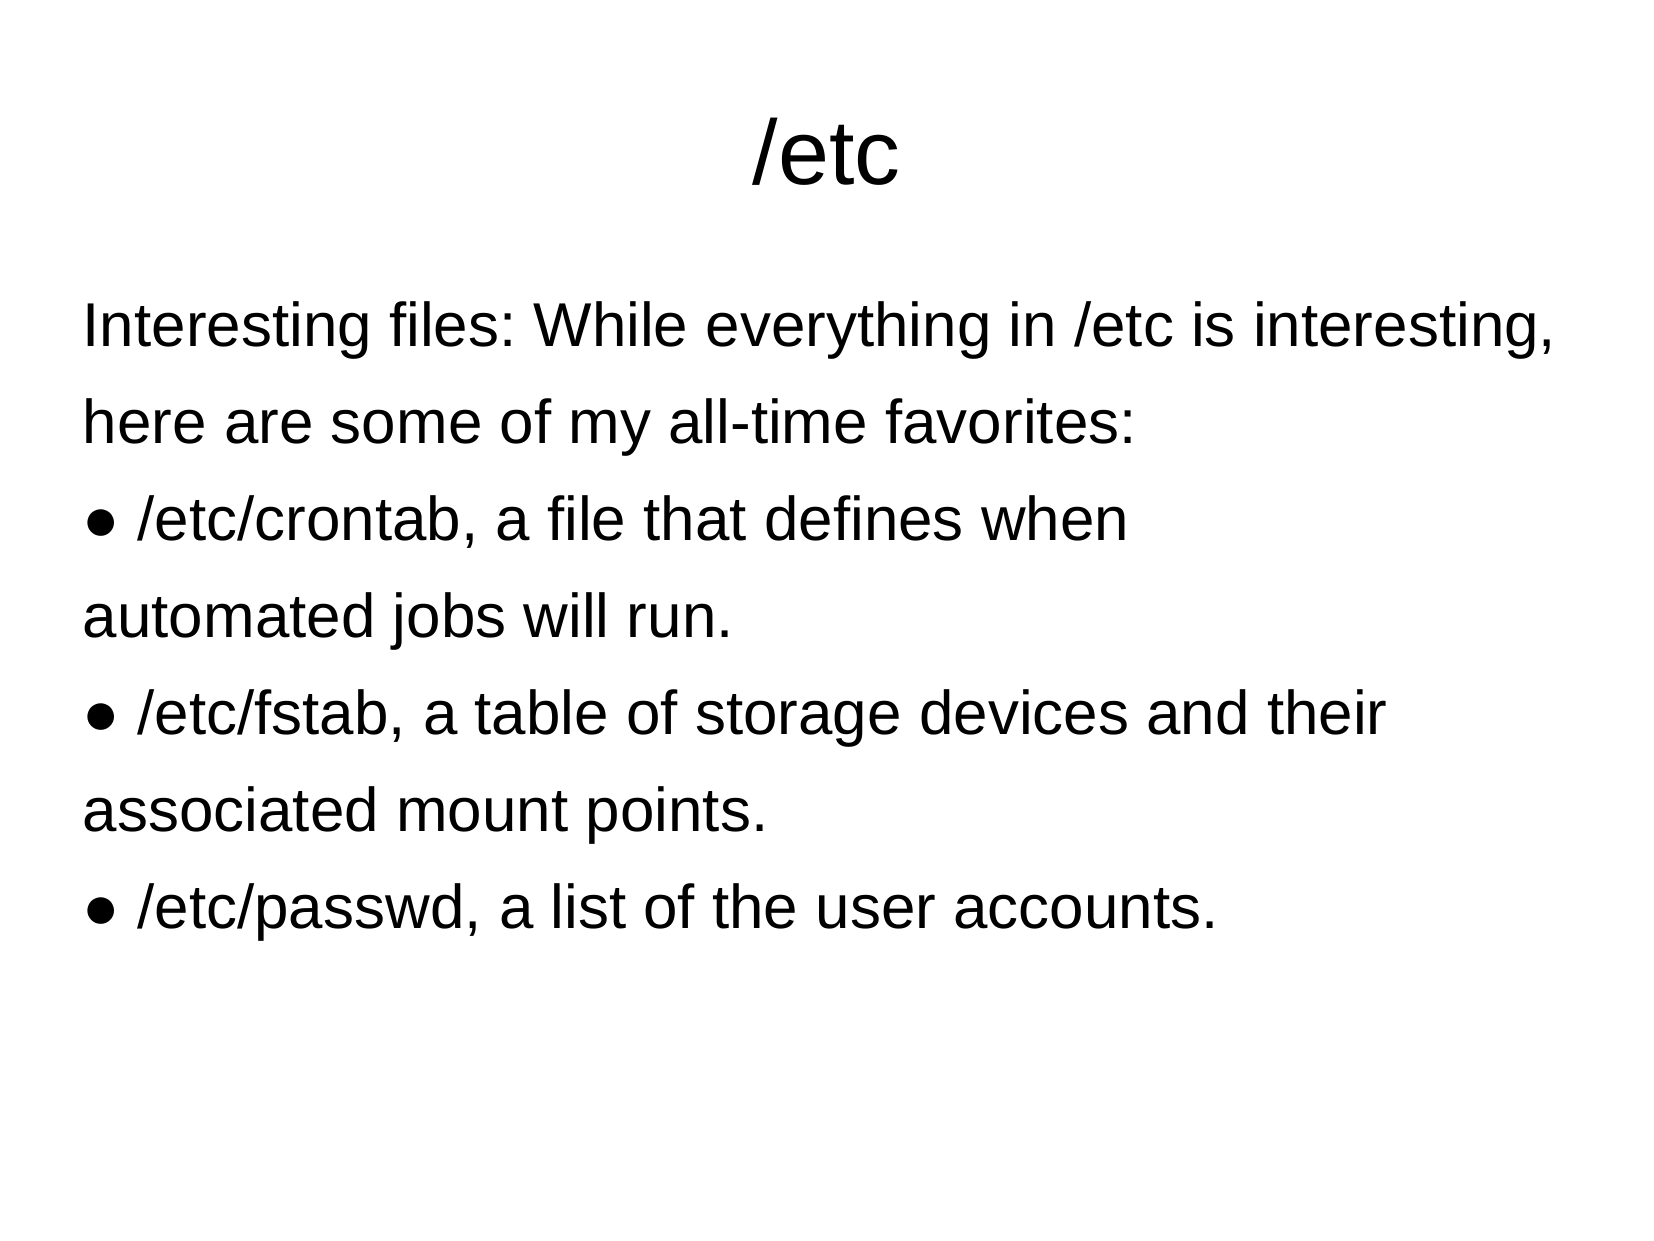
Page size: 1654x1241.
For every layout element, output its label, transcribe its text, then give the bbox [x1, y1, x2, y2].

title /etc [82, 49, 1571, 257]
list Interesting files: While everything in /etc is interesting, here are some of my all-time favorites: ● /etc/crontab, a file that defines when automated jobs will run. ● /etc/fstab, a table of storage devices and their associated mount points. ● /etc/passwd, a list of the user accounts. [82, 290, 1571, 1010]
